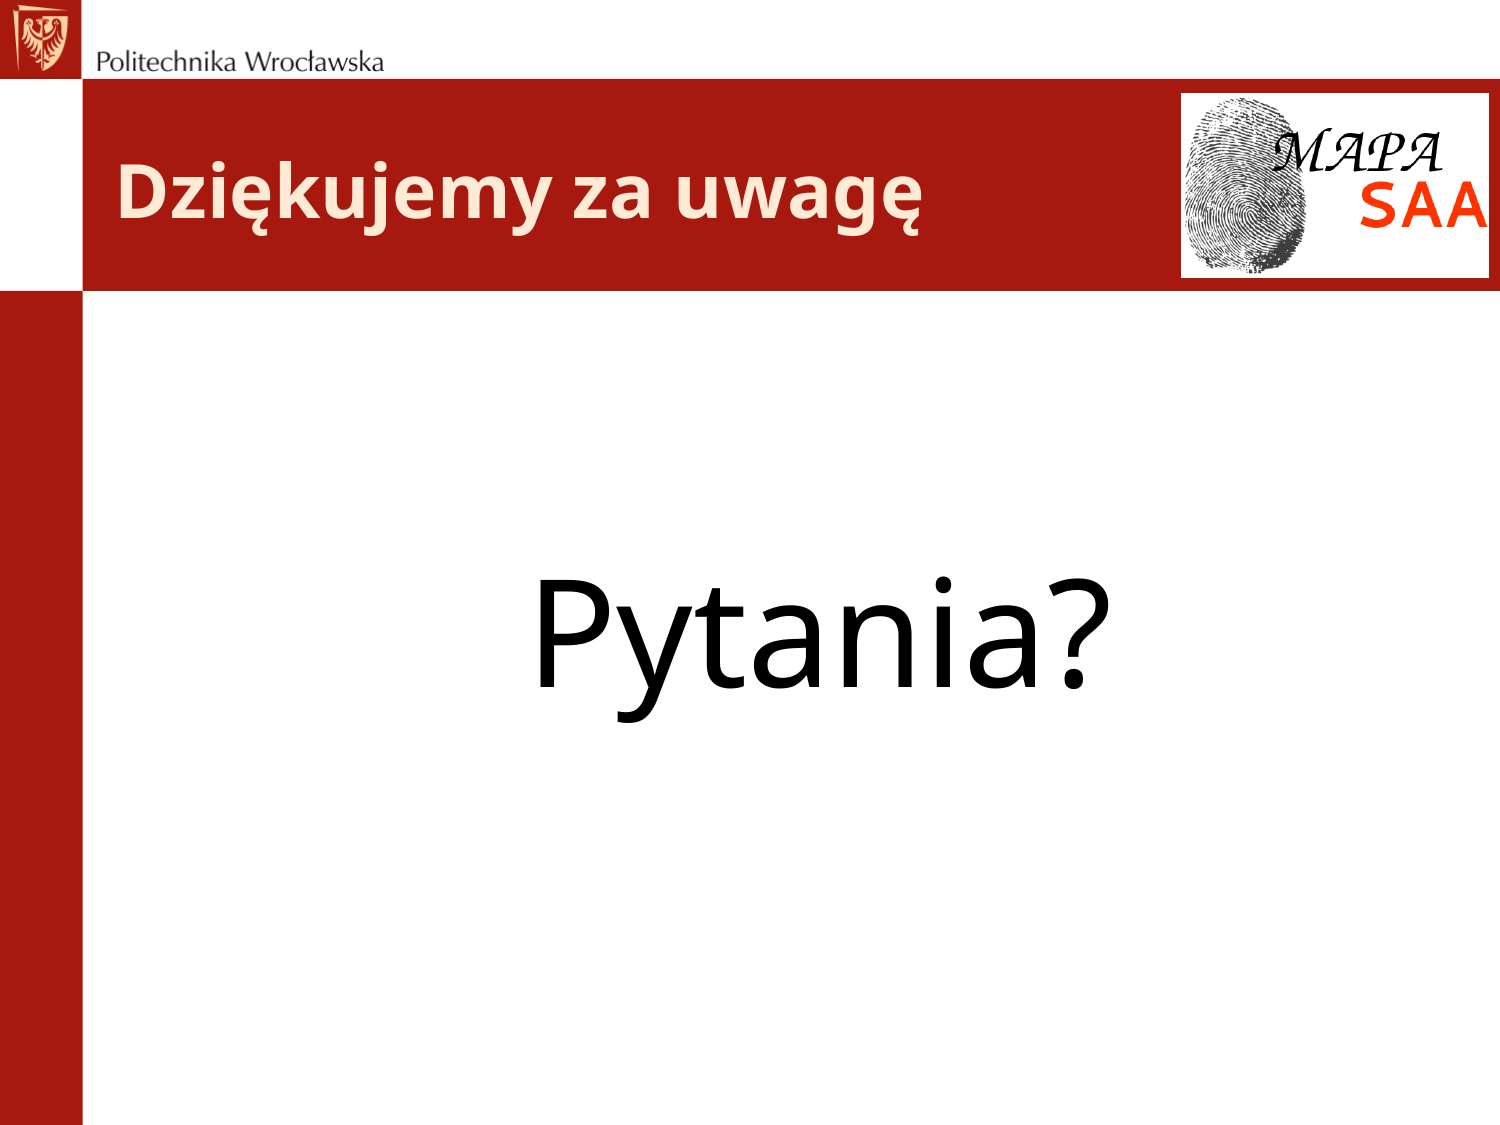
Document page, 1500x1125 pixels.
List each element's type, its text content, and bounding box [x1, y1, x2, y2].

picture [1181, 93, 1489, 278]
title Dziękujemy za uwagę [100, 90, 1483, 287]
picture [0, 0, 384, 79]
list Pytania? [100, 308, 1483, 1052]
